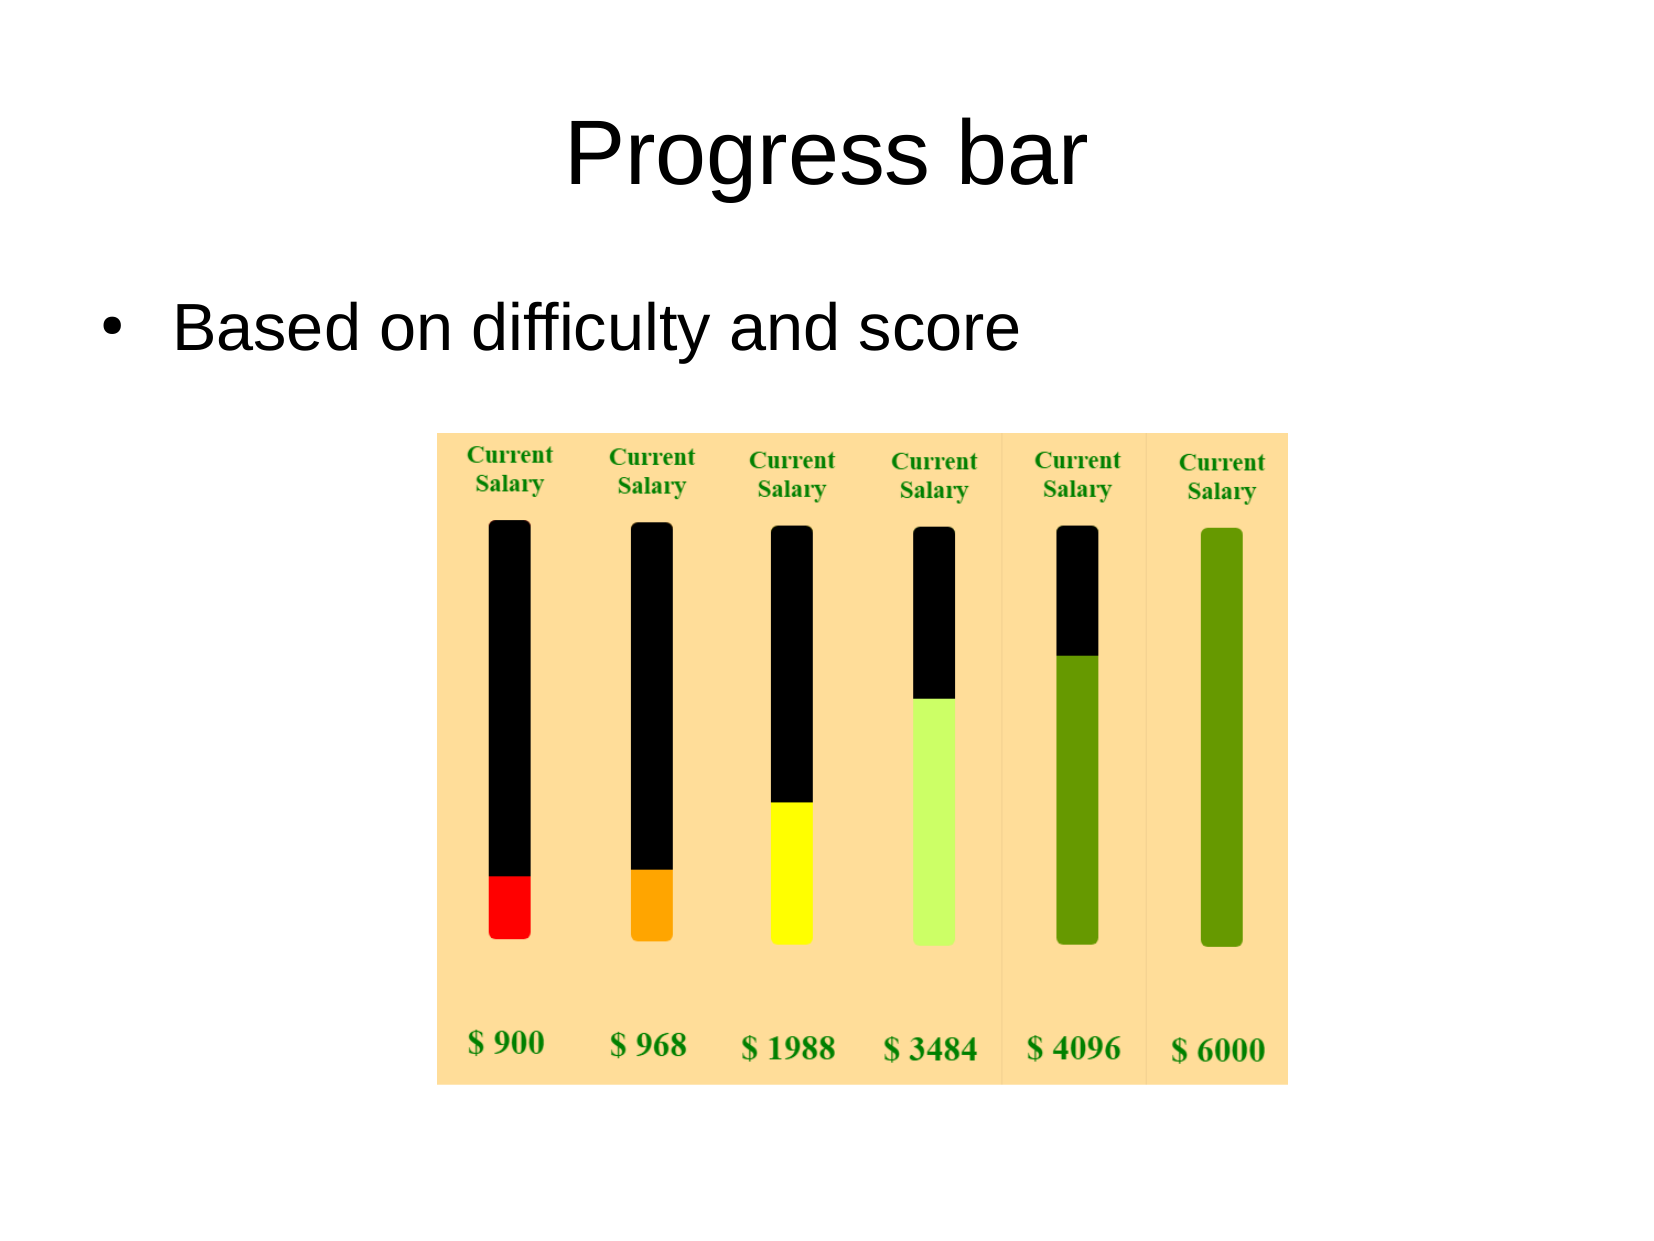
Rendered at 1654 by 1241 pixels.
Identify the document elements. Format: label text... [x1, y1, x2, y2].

title Progress bar [82, 49, 1571, 257]
list Based on difficulty and score [82, 290, 1571, 1010]
picture [437, 433, 1288, 1087]
